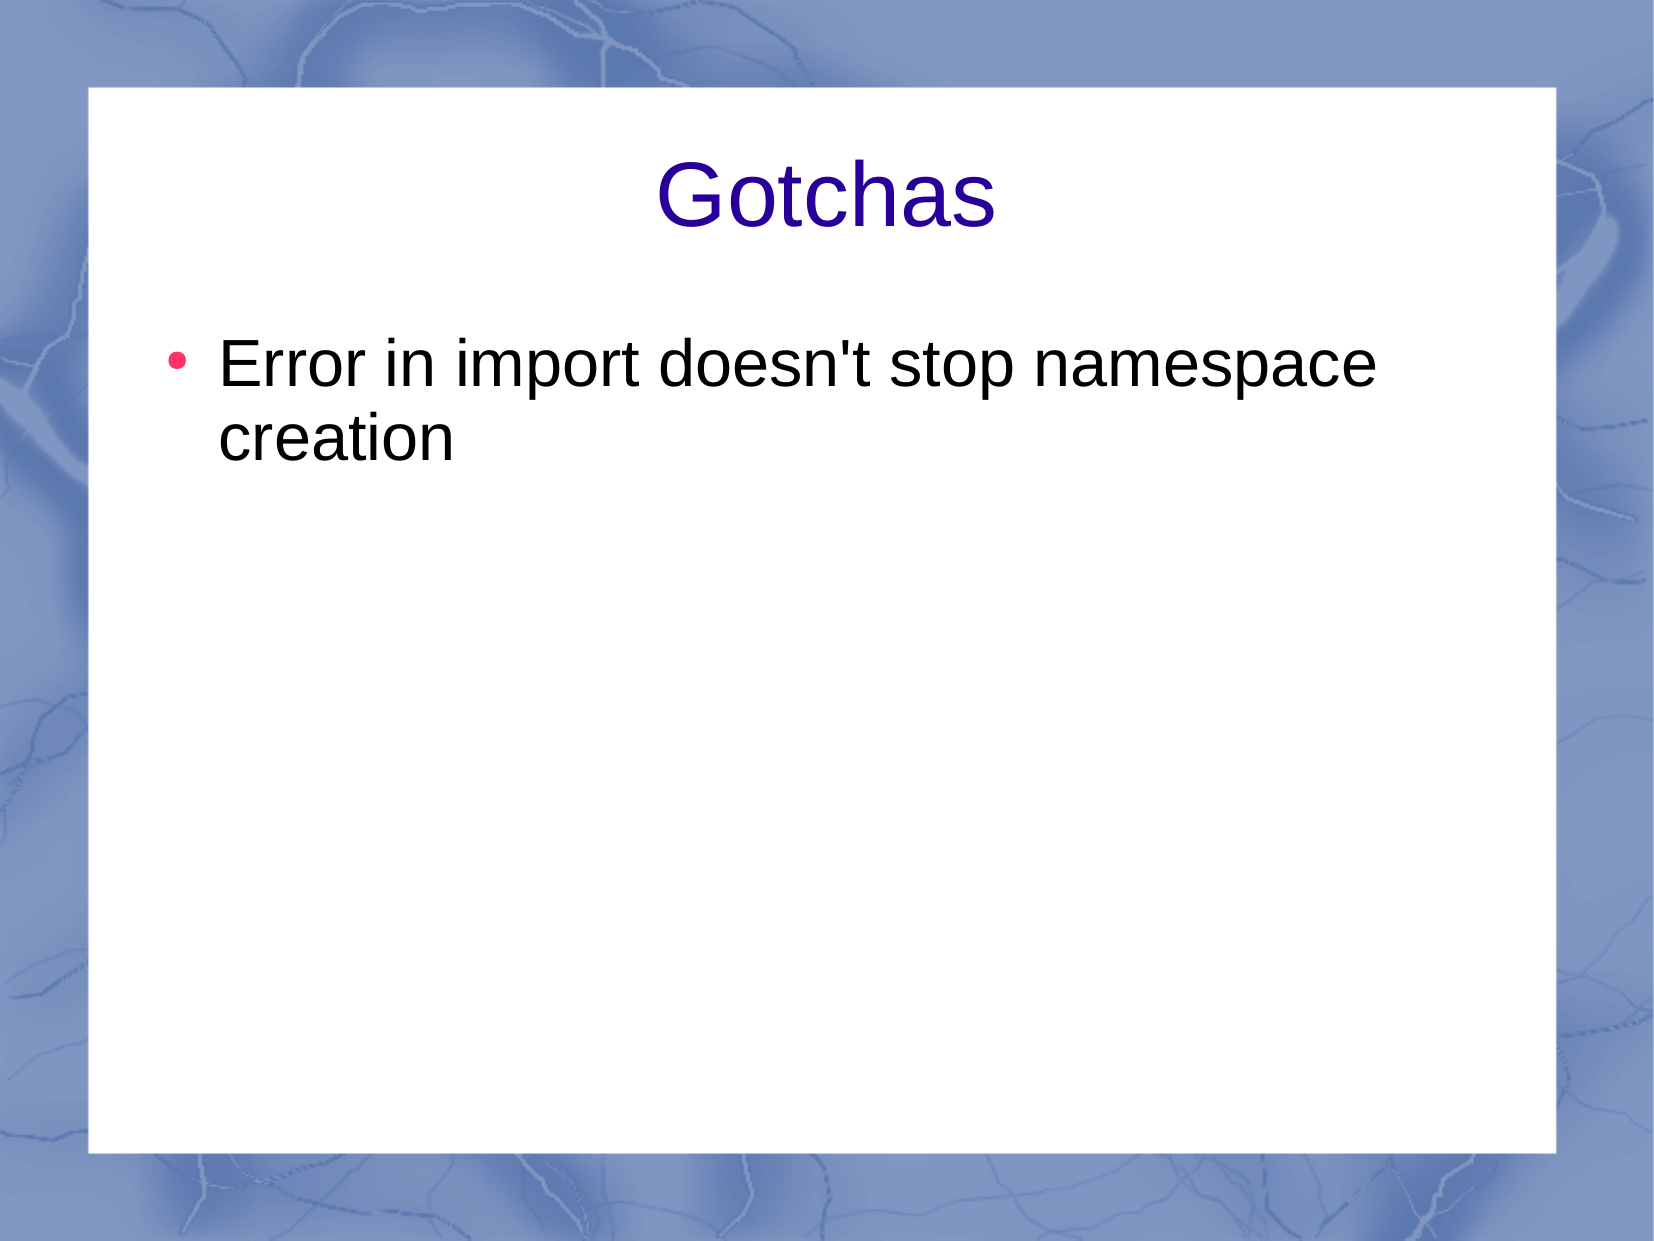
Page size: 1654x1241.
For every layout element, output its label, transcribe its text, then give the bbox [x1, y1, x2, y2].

picture [0, 0, 1654, 1241]
list Error in import doesn't stop namespace creation [147, 325, 1506, 1217]
title Gotchas [118, 98, 1536, 291]
